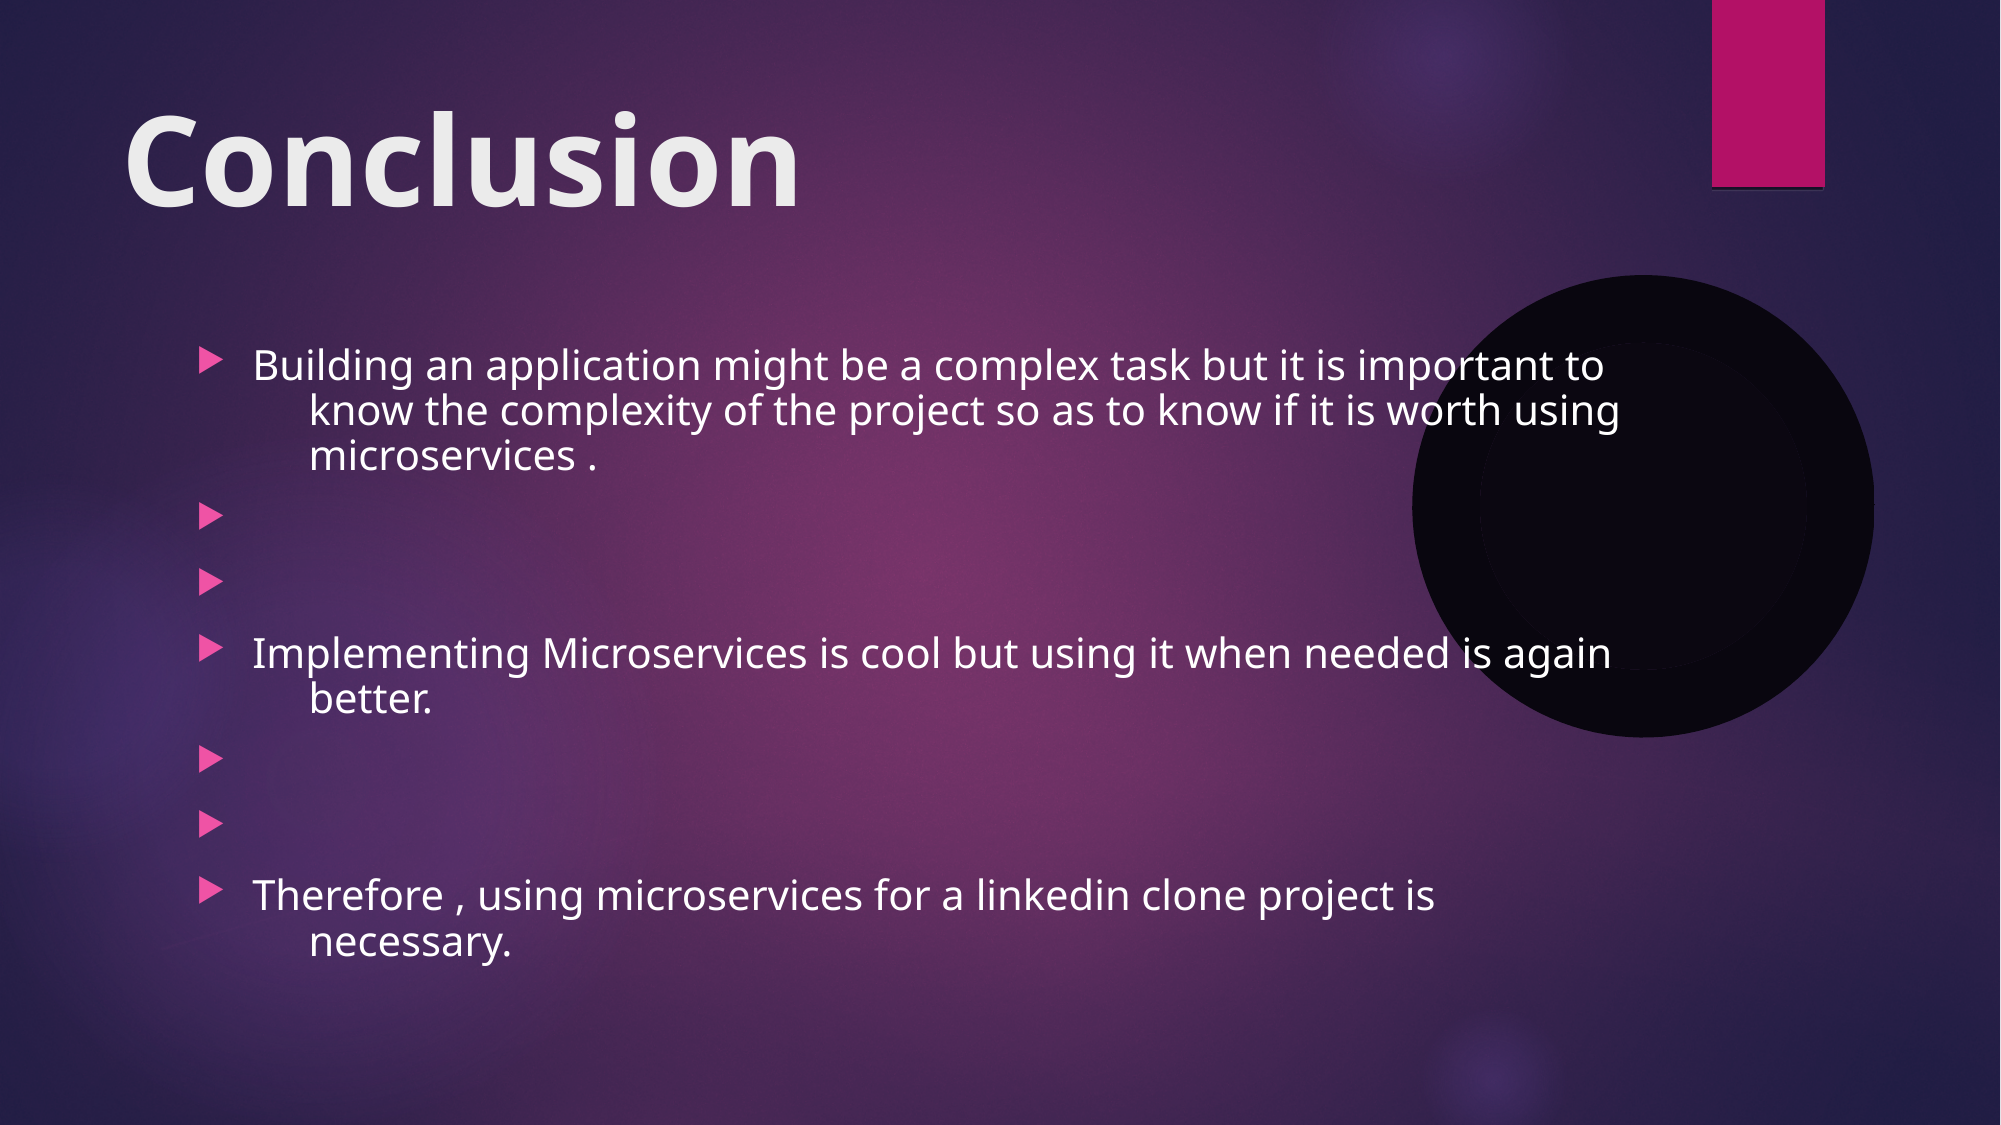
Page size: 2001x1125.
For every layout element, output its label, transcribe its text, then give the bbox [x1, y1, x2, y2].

title Conclusion [106, 74, 1649, 305]
list Building an application might be a complex task but it is important to know the complexity of the project so as to know if it is worth using microservices . Implementing Microservices is cool but using it when needed is again better. Therefore , using microservices for a linkedin clone project is necessary. [181, 336, 1649, 1026]
